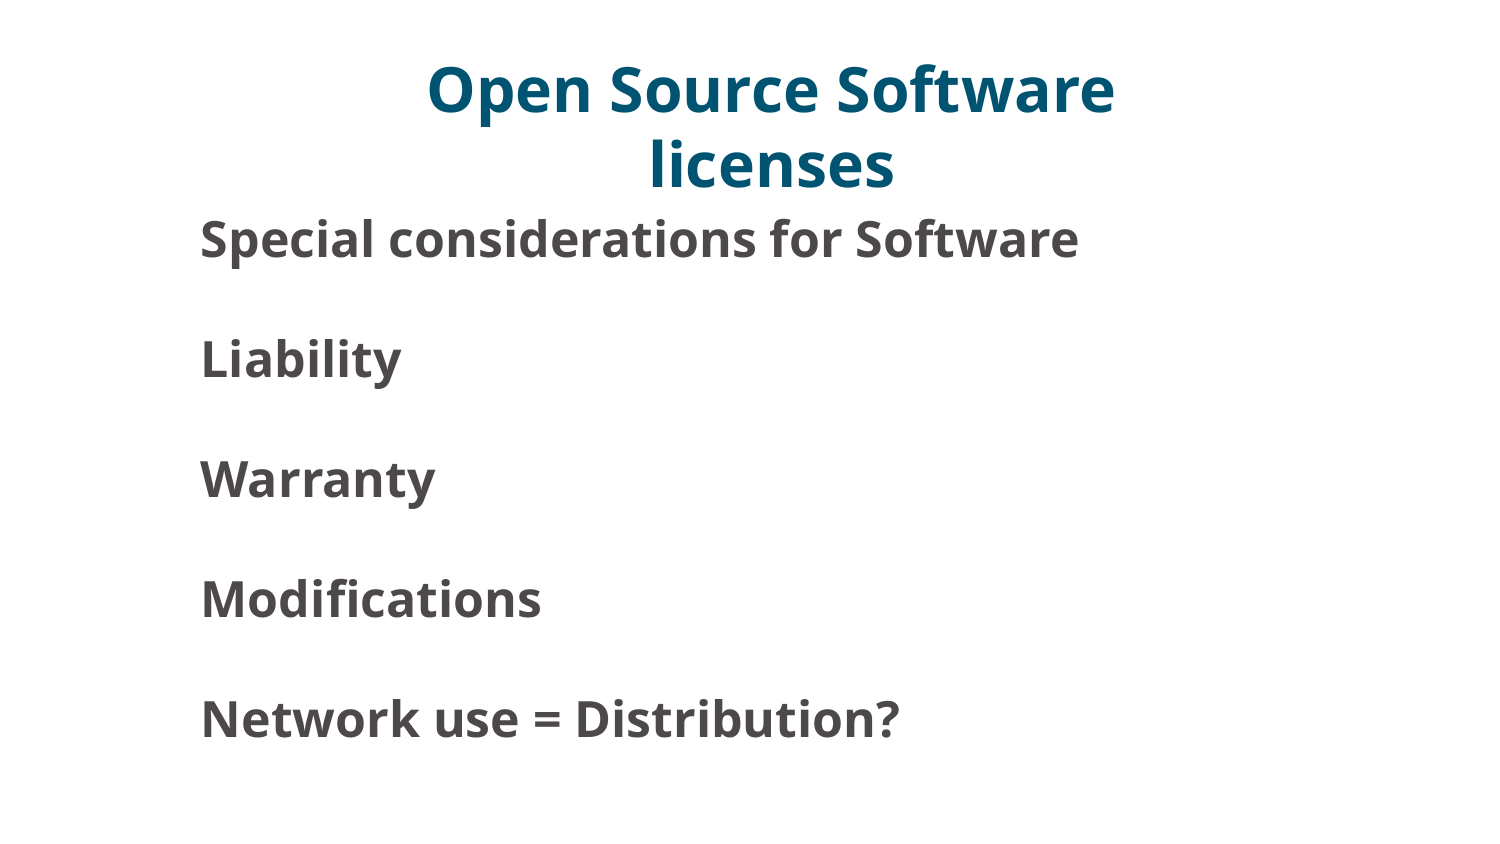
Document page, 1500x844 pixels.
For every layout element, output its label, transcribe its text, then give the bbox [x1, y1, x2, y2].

text_box Special considerations for Software Liability Warranty Modifications Network use = Distribution? [189, 141, 1500, 844]
text_box Open Source Software licenses [325, 44, 1218, 141]
